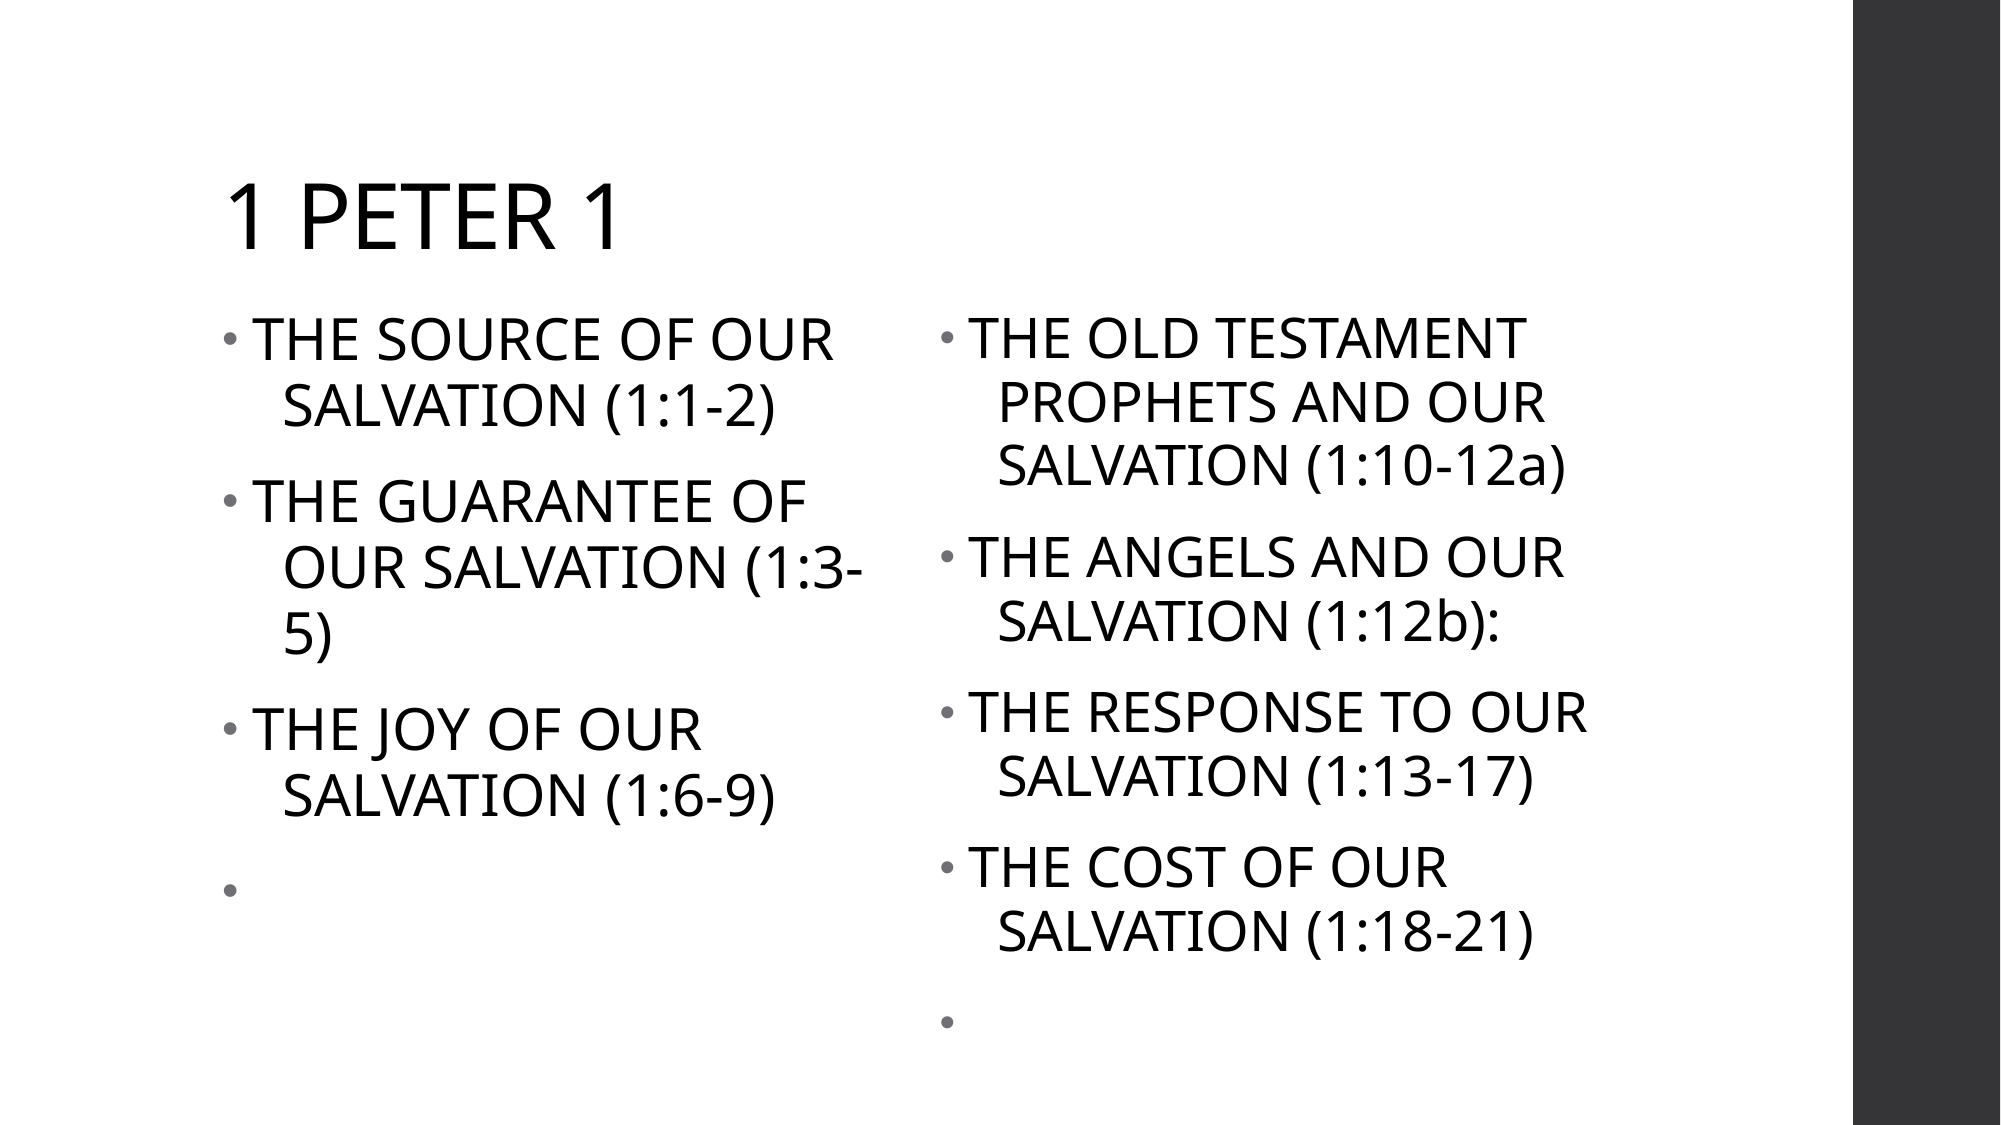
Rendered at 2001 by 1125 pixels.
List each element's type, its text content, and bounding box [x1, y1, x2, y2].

list THE OLD TESTAMENT PROPHETS AND OUR SALVATION (1:10-12a) THE ANGELS AND OUR SALVATION (1:12b): THE RESPONSE TO OUR SALVATION (1:13-17) THE COST OF OUR SALVATION (1:18-21) [924, 299, 1617, 1014]
title 1 PETER 1 [206, 60, 1797, 278]
list THE SOURCE OF OUR SALVATION (1:1-2) THE GUARANTEE OF OUR SALVATION (1:3-5) THE JOY OF OUR SALVATION (1:6-9) [207, 299, 900, 1014]
